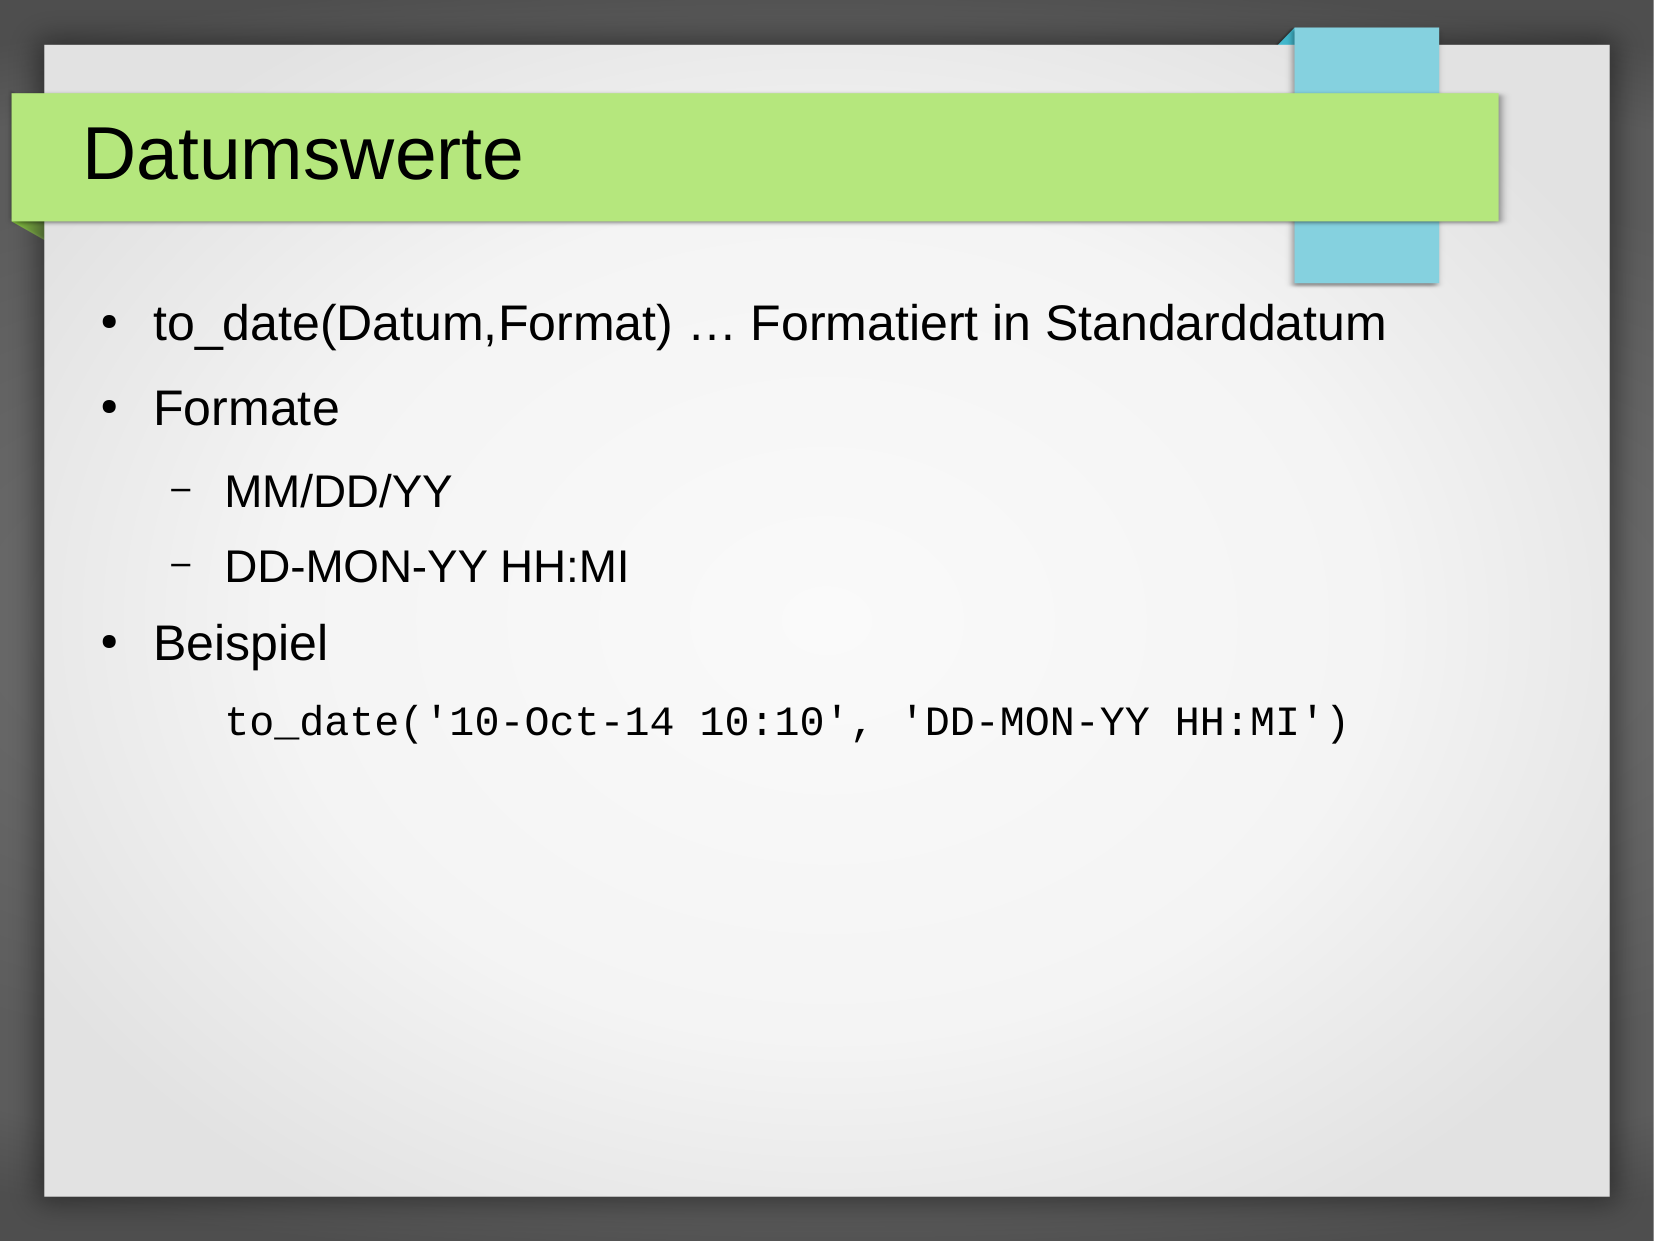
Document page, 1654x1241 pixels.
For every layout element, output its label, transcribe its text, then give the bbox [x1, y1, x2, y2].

picture [0, 0, 1654, 1241]
list to_date(Datum,Format) … Formatiert in Standarddatum Formate MM/DD/YY DD-MON-YY HH:MI Beispiel to_date('10-Oct-14 10:10', 'DD-MON-YY HH:MI') [82, 295, 1571, 1015]
title Datumswerte [82, 94, 1264, 213]
